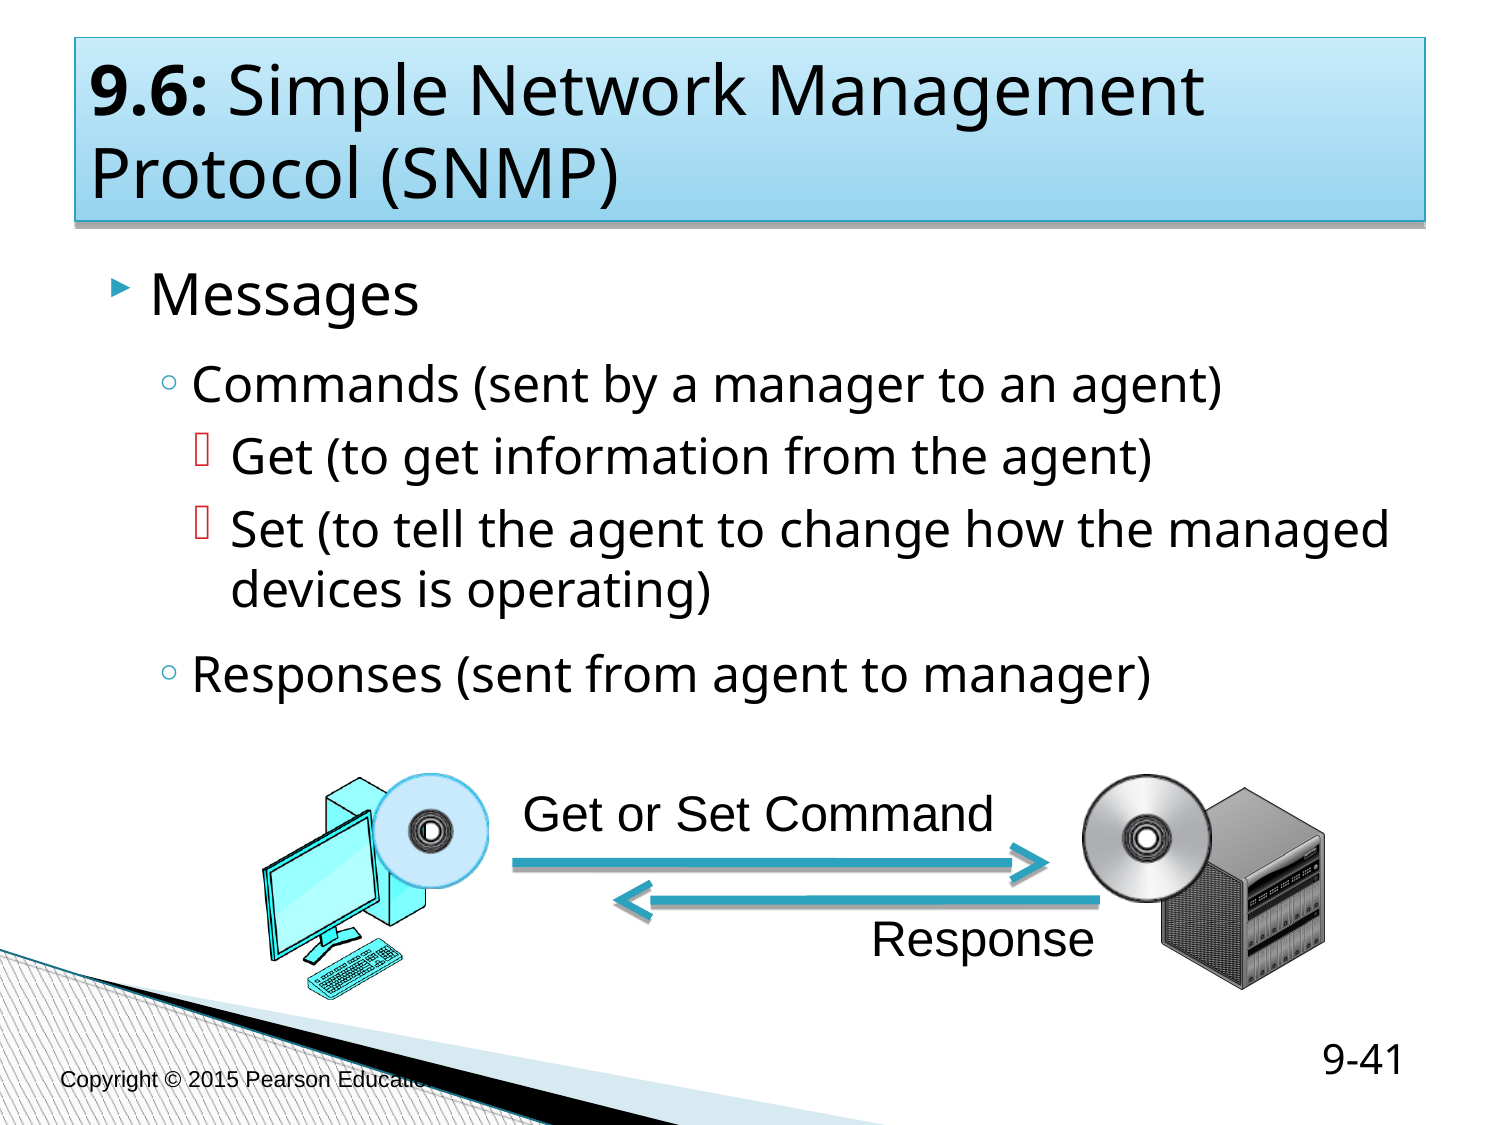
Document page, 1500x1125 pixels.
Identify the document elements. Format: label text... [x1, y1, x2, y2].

text_box Response [856, 899, 1111, 974]
list Messages Commands (sent by a manager to an agent) Get (to get information from the agent) Set (to tell the agent to change how the managed devices is operating) Responses (sent from agent to manager) [75, 249, 1425, 1025]
picture [262, 773, 489, 1000]
picture [0, 952, 543, 1125]
text_box Get or Set Command [507, 773, 1011, 849]
footer Copyright © 2015 Pearson Education, Inc. [37, 1050, 513, 1100]
slide_number 9-<number> [1287, 1037, 1423, 1098]
picture [1082, 774, 1325, 990]
title 9.6: Simple Network Management Protocol (SNMP) [75, 37, 1425, 222]
